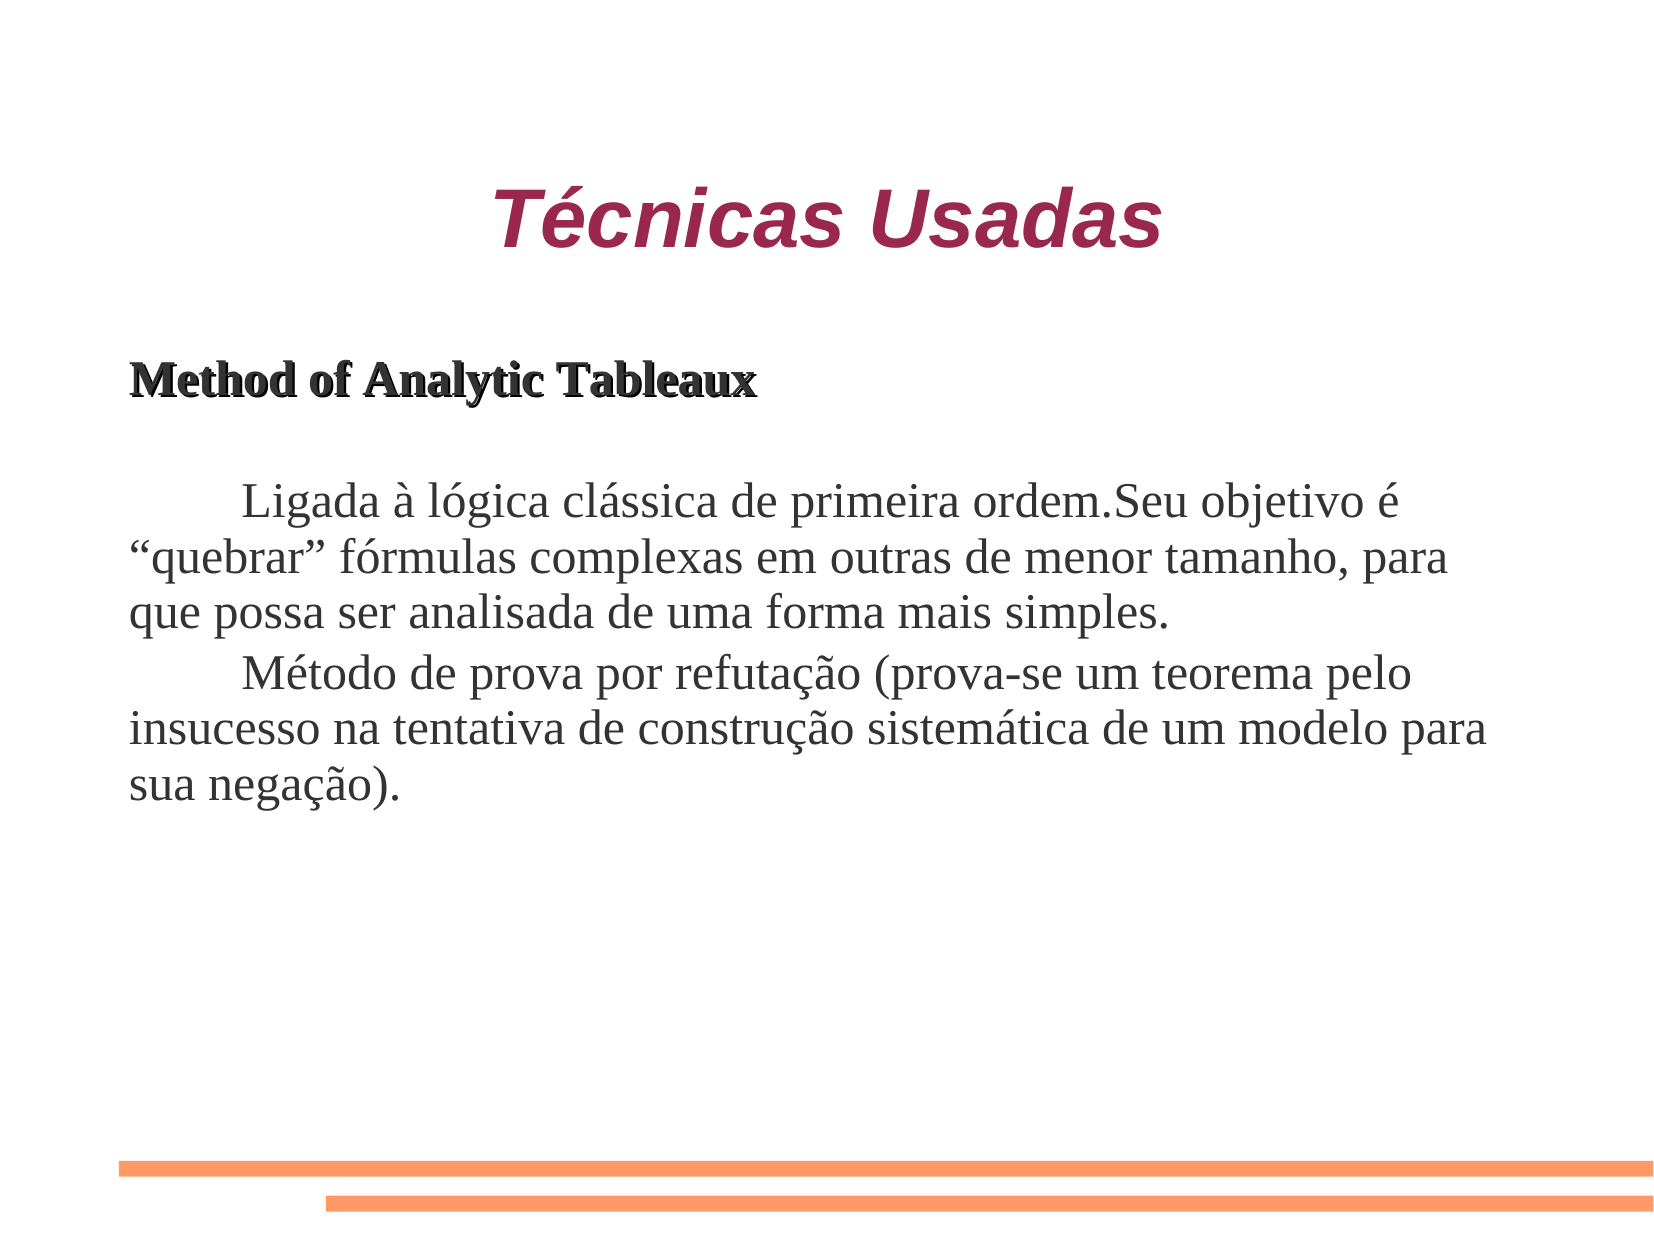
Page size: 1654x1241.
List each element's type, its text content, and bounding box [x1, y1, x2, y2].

title Técnicas Usadas [121, 114, 1534, 322]
list Method of Analytic Tableaux Ligada à lógica clássica de primeira ordem.Seu objetivo é “quebrar” fórmulas complexas em outras de menor tamanho, para que possa ser analisada de uma forma mais simples. Método de prova por refutação (prova-se um teorema pelo insucesso na tentativa de construção sistemática de um modelo para sua negação). [129, 350, 1510, 1133]
